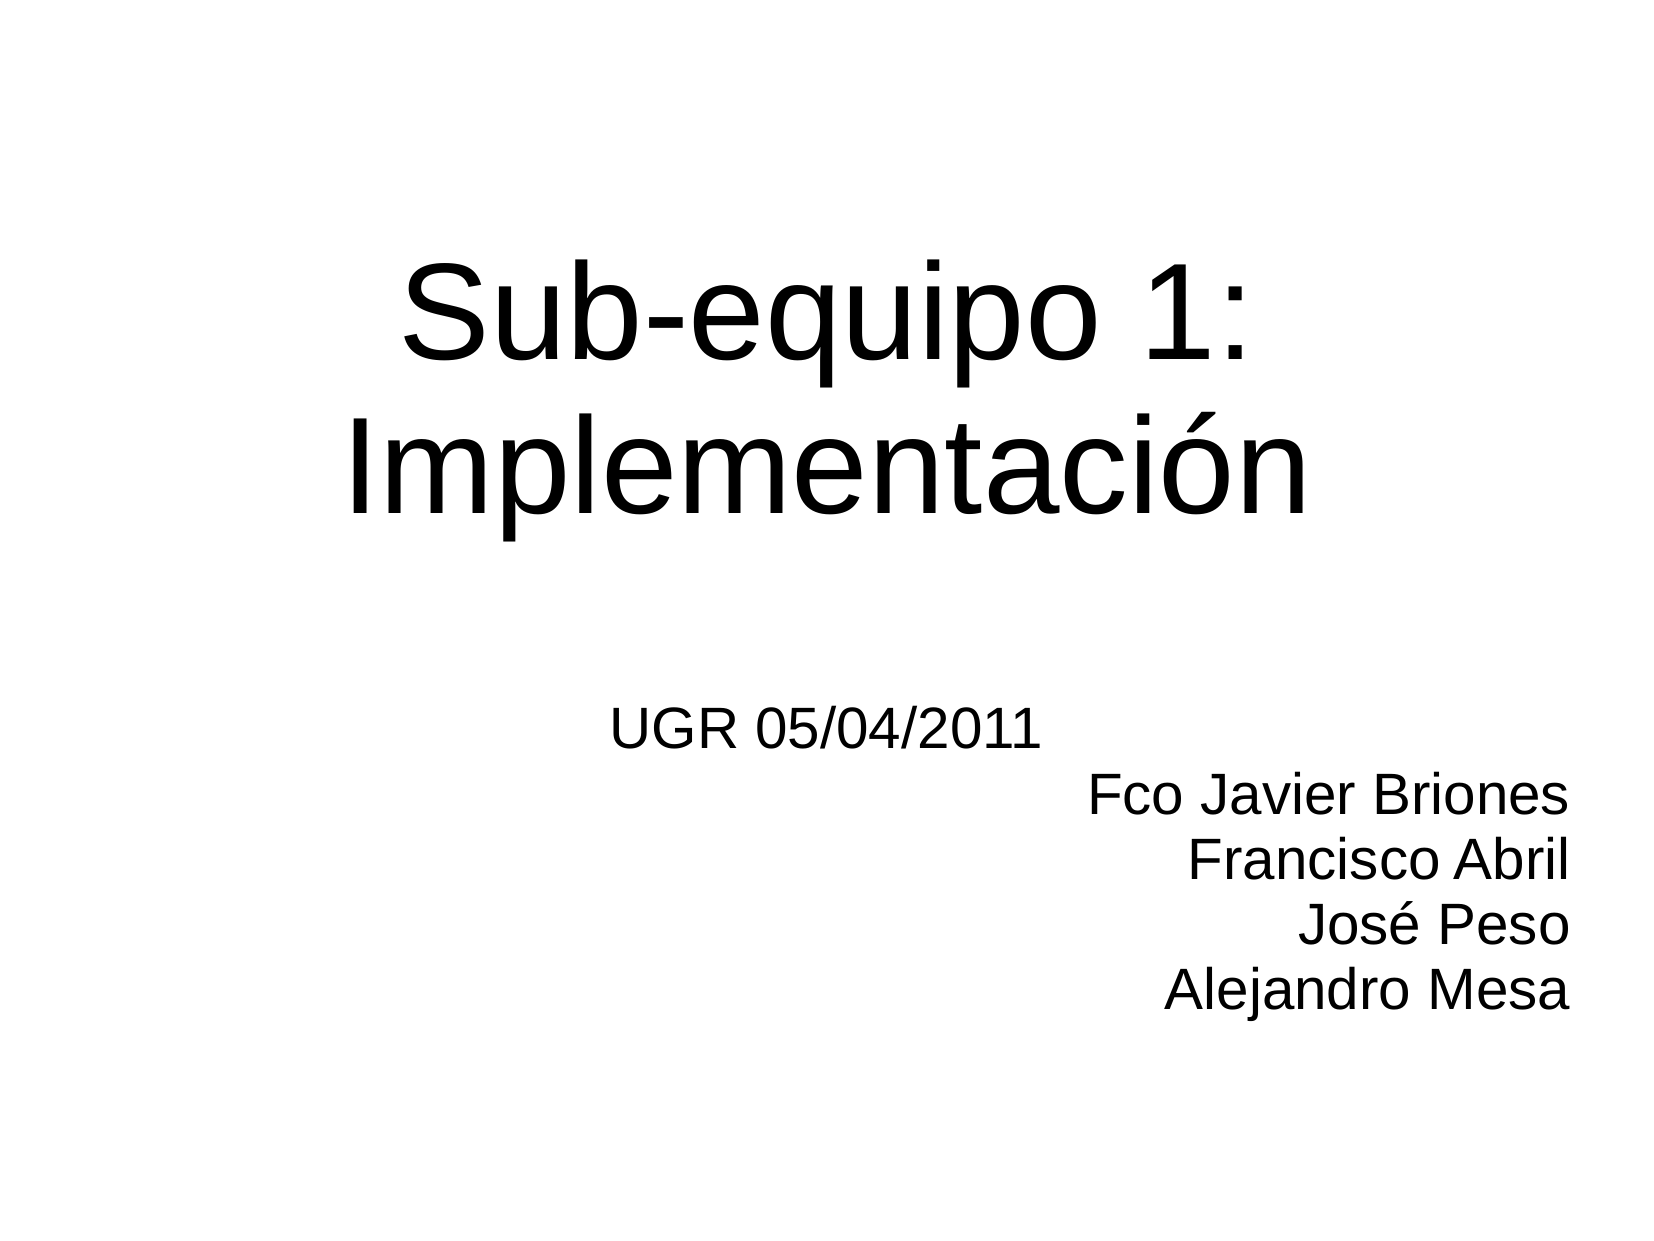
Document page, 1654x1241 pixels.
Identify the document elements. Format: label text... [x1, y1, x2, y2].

subtitle Sub-equipo 1: Implementación UGR 05/04/2011 Fco Javier Briones Francisco Abril José Peso Alejandro Mesa [82, 235, 1571, 1021]
